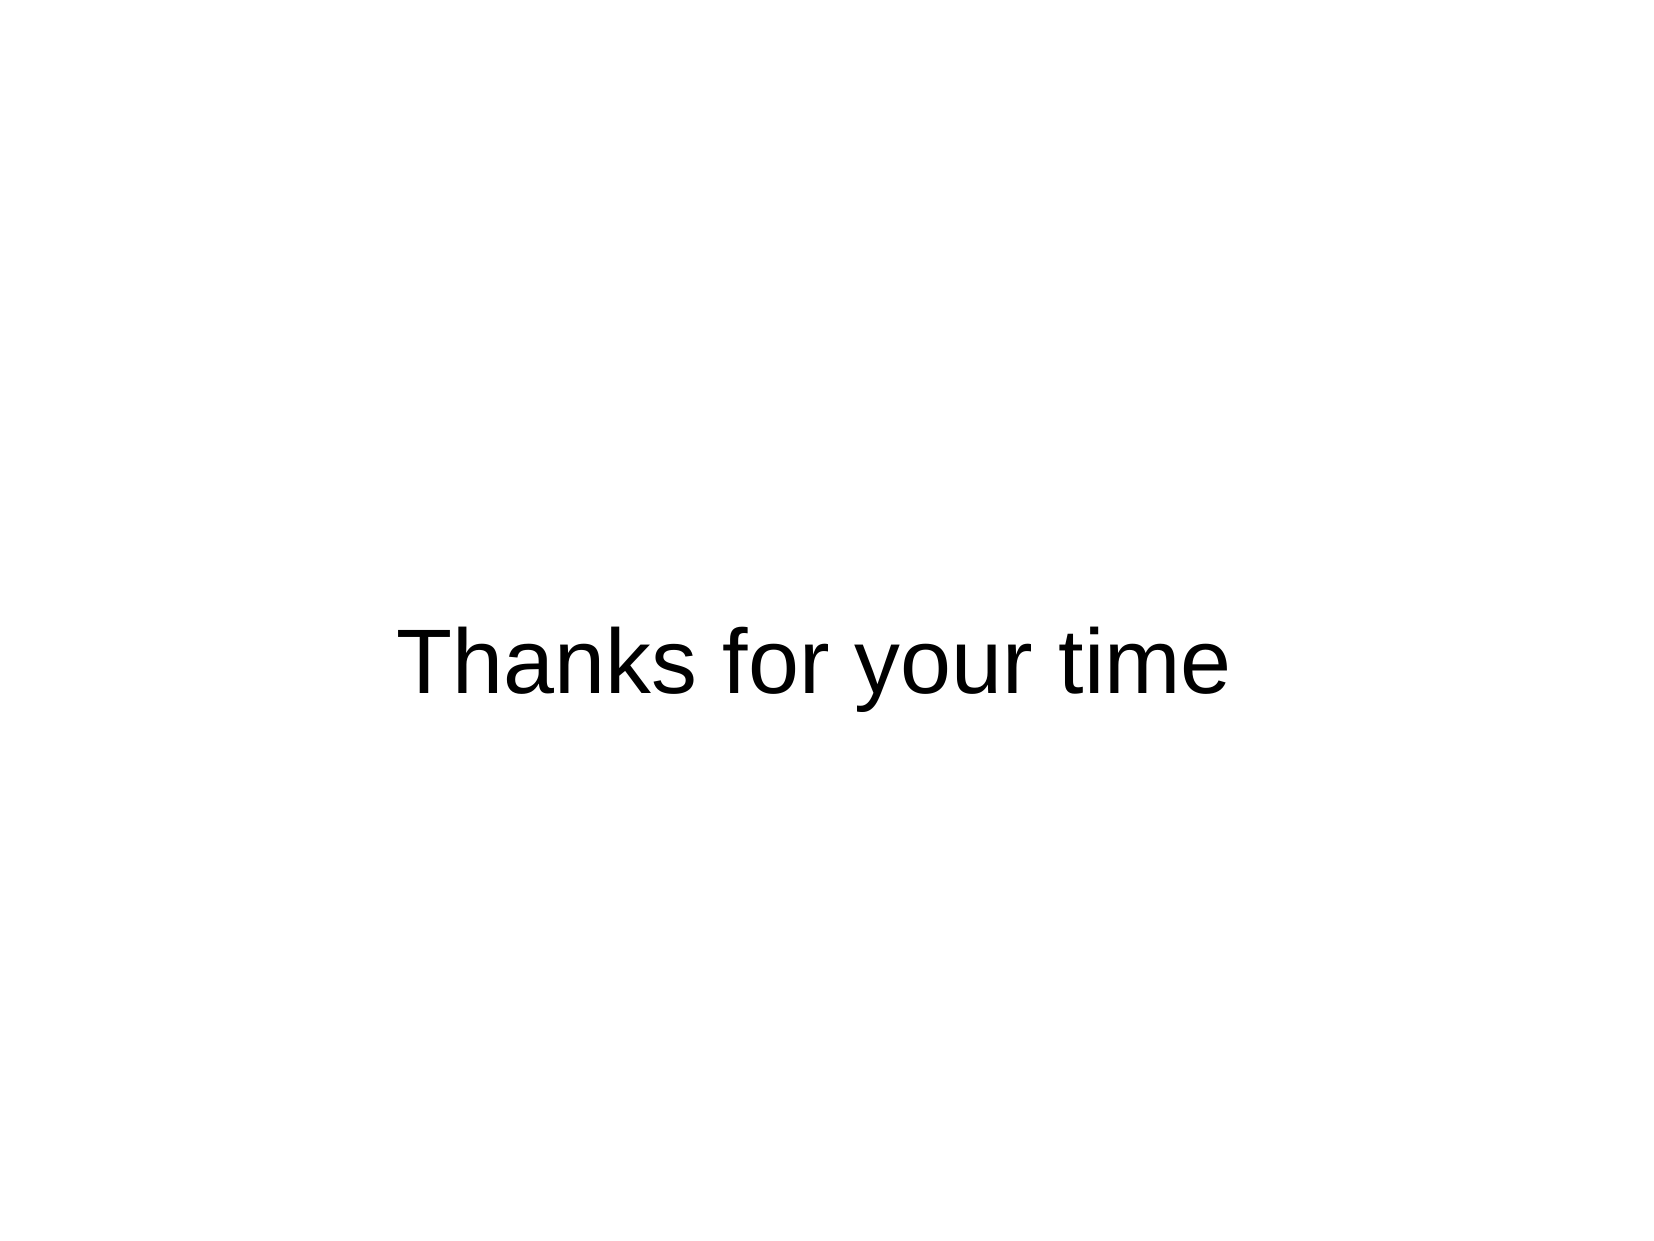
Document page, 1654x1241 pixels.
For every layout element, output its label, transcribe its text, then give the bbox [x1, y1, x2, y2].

title Thanks for your time [70, 496, 1559, 827]
